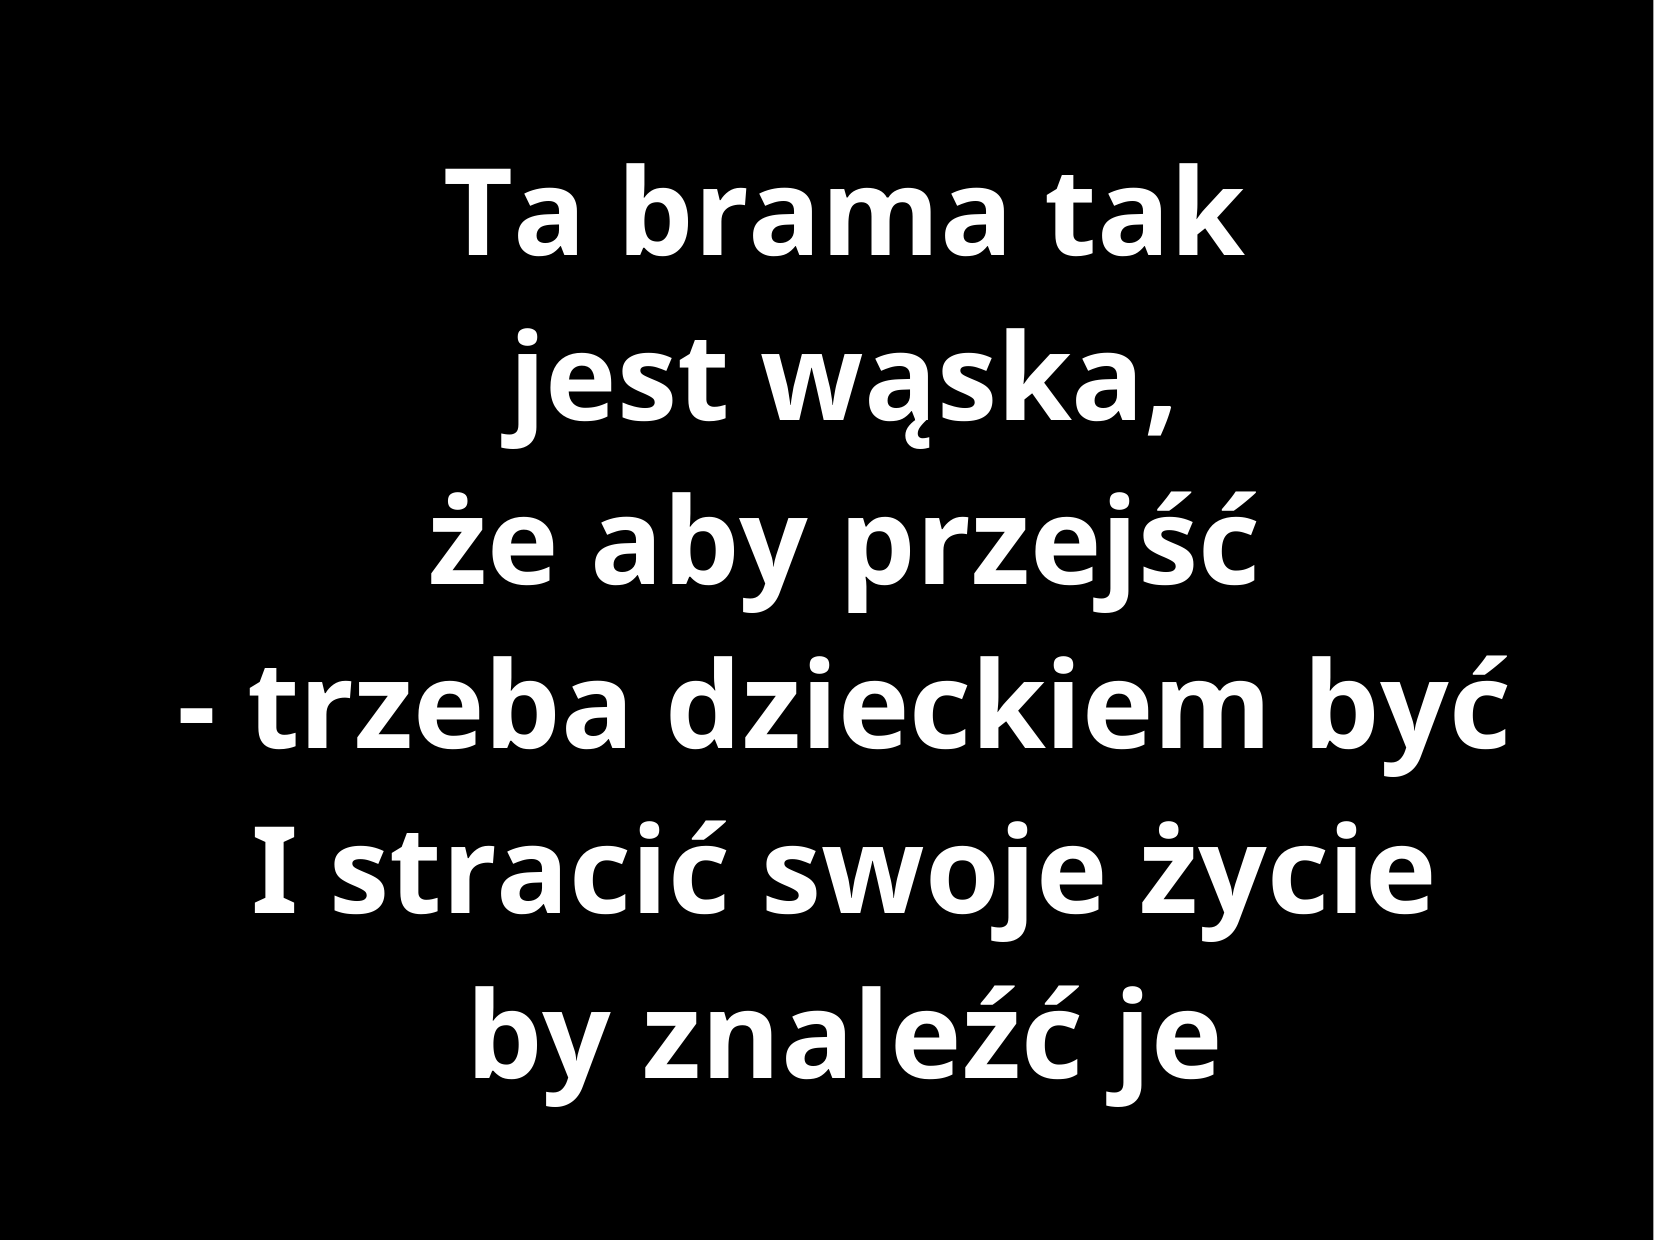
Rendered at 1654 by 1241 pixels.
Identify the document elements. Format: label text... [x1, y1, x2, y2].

subtitle Ta brama tak jest wąska, że aby przejść - trzeba dzieckiem być I stracić swoje życie by znaleźć je [0, 0, 1654, 1241]
